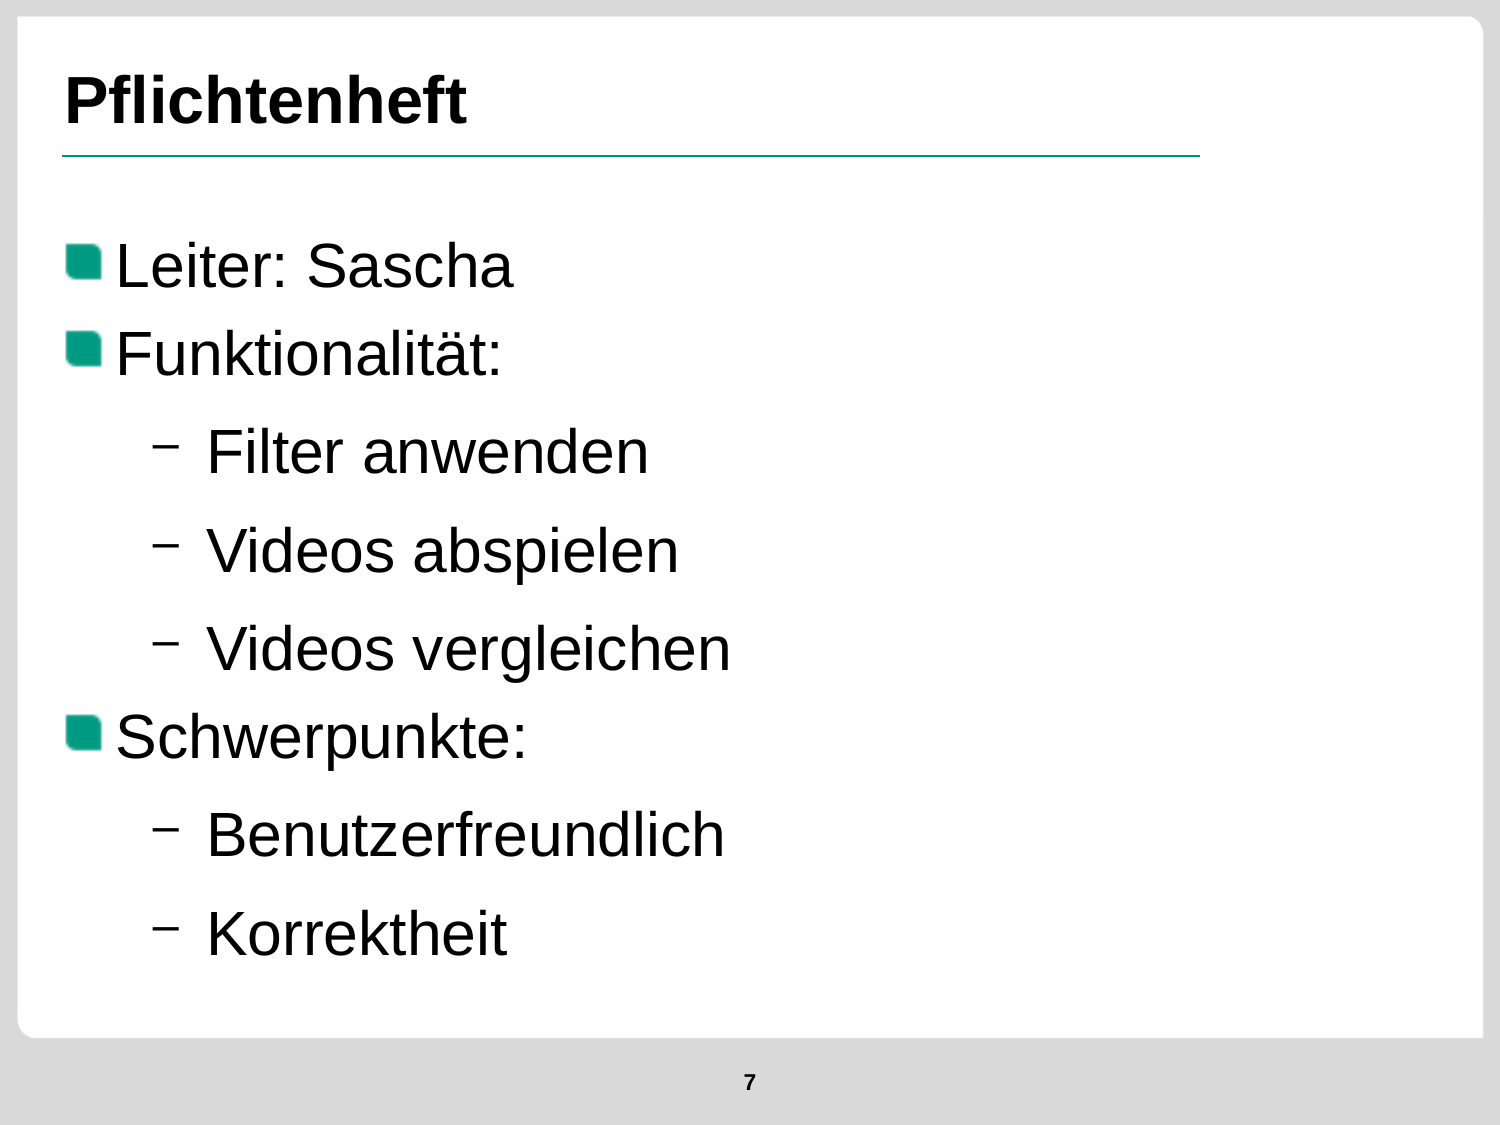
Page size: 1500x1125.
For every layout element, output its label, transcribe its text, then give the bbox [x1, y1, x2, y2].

title Pflichtenheft [64, 54, 1114, 147]
list Leiter: Sascha Funktionalität: Filter anwenden Videos abspielen Videos vergleichen Schwerpunkte: Benutzerfreundlich Korrektheit [64, 224, 1471, 1028]
picture [0, 0, 1500, 1125]
